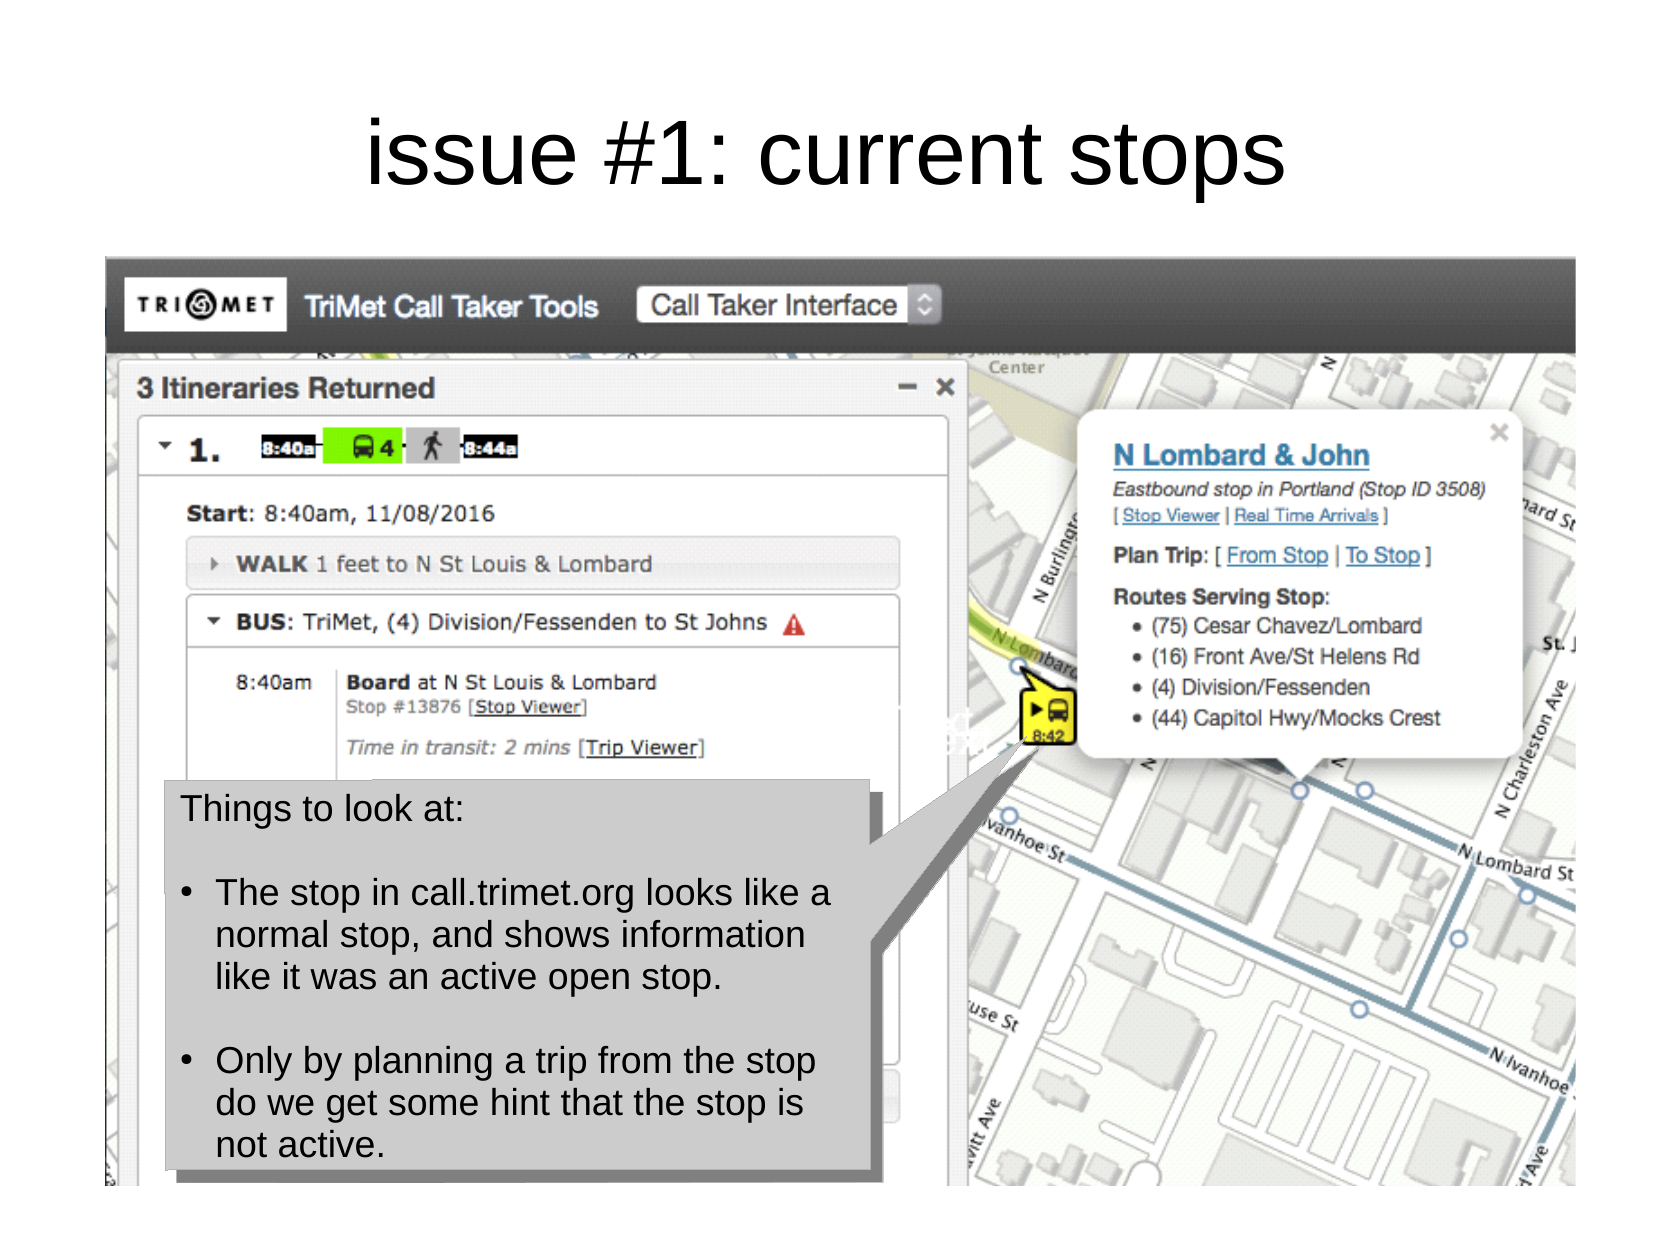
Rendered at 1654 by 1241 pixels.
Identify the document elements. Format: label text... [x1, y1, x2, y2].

text_box Things to look at: The stop in call.trimet.org looks like a normal stop, and shows information like it was an active open stop. Only by planning a trip from the stop do we get some hint that the stop is not active. [164, 736, 1027, 1171]
title issue #1: current stops [82, 49, 1571, 257]
picture [105, 256, 1576, 1186]
